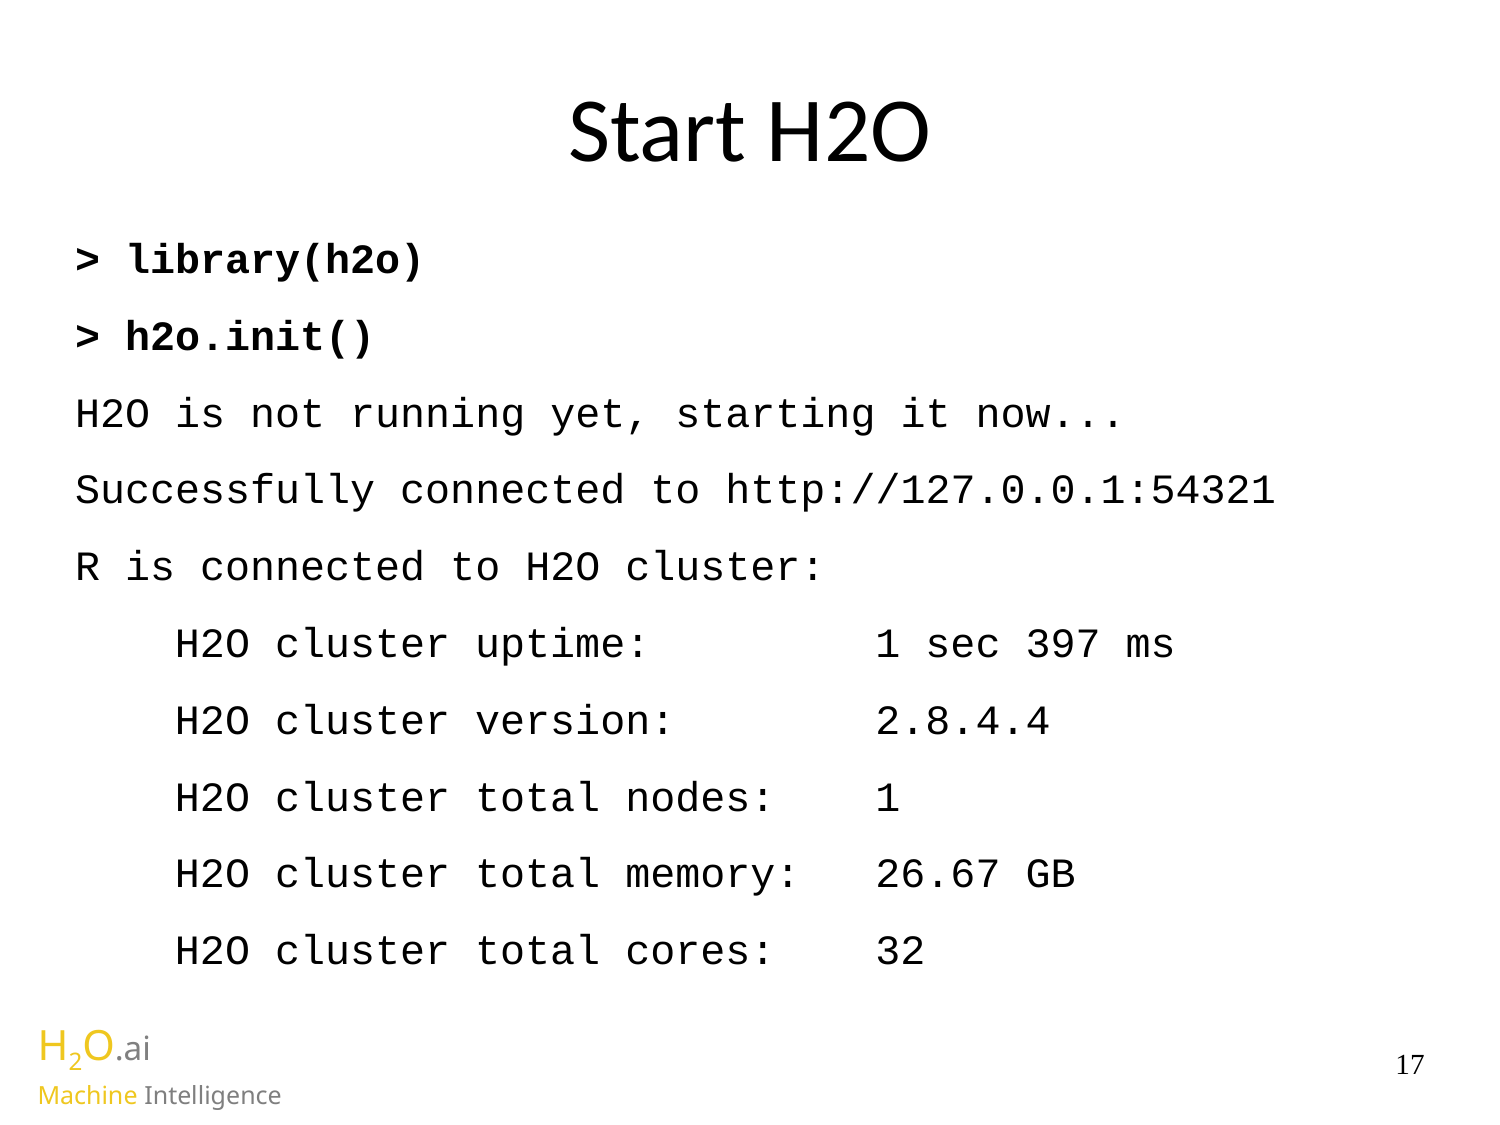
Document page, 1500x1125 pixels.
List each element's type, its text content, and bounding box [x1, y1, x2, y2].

title Start H2O [75, 15, 1425, 238]
list > library(h2o) > h2o.init() H2O is not running yet, starting it now... Successfully connected to http://127.0.0.1:54321 R is connected to H2O cluster: H2O cluster uptime: 1 sec 397 ms H2O cluster version: 2.8.4.4 H2O cluster total nodes: 1 H2O cluster total memory: 26.67 GB H2O cluster total cores: 32 [75, 238, 1425, 993]
